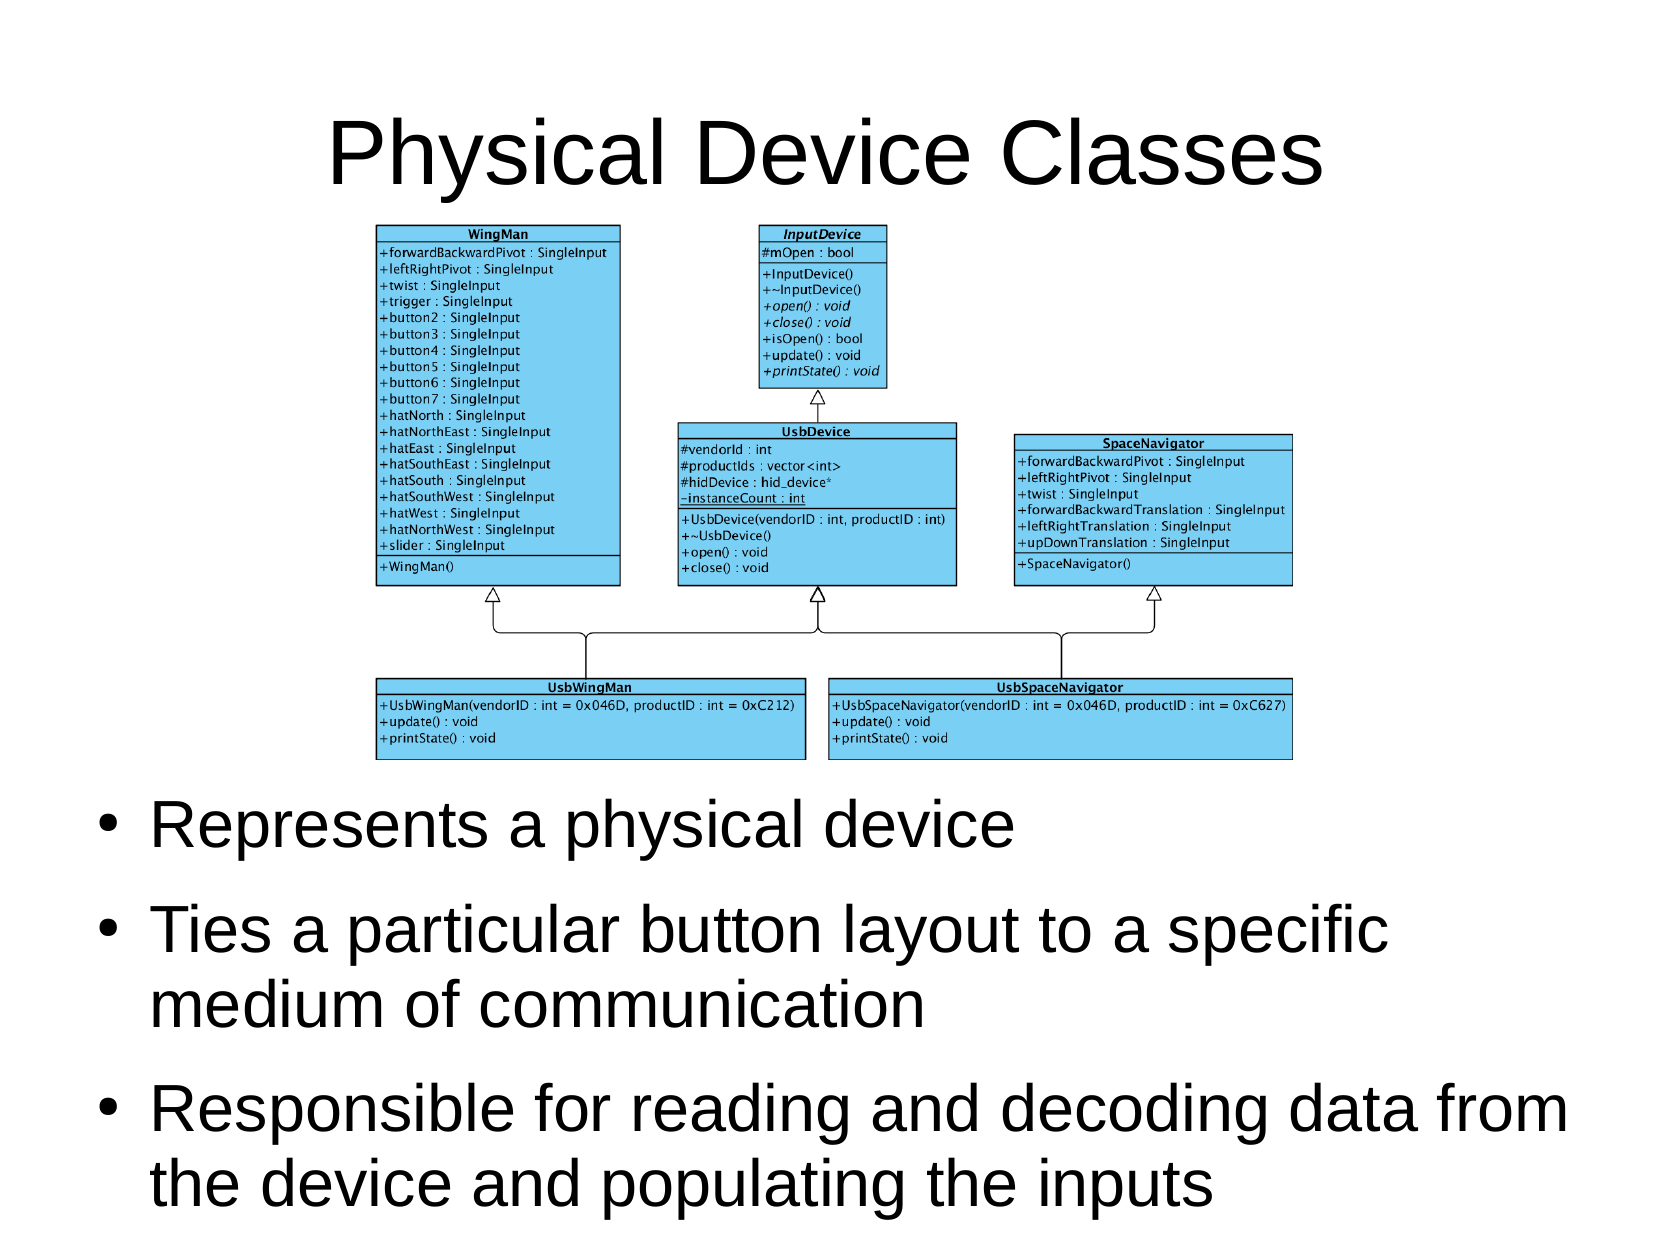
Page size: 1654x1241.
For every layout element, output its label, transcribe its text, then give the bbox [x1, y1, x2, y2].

picture [375, 224, 1293, 760]
title Physical Device Classes [82, 49, 1571, 257]
list Represents a physical device Ties a particular button layout to a specific medium of communication Responsible for reading and decoding data from the device and populating the inputs [78, 787, 1576, 1221]
